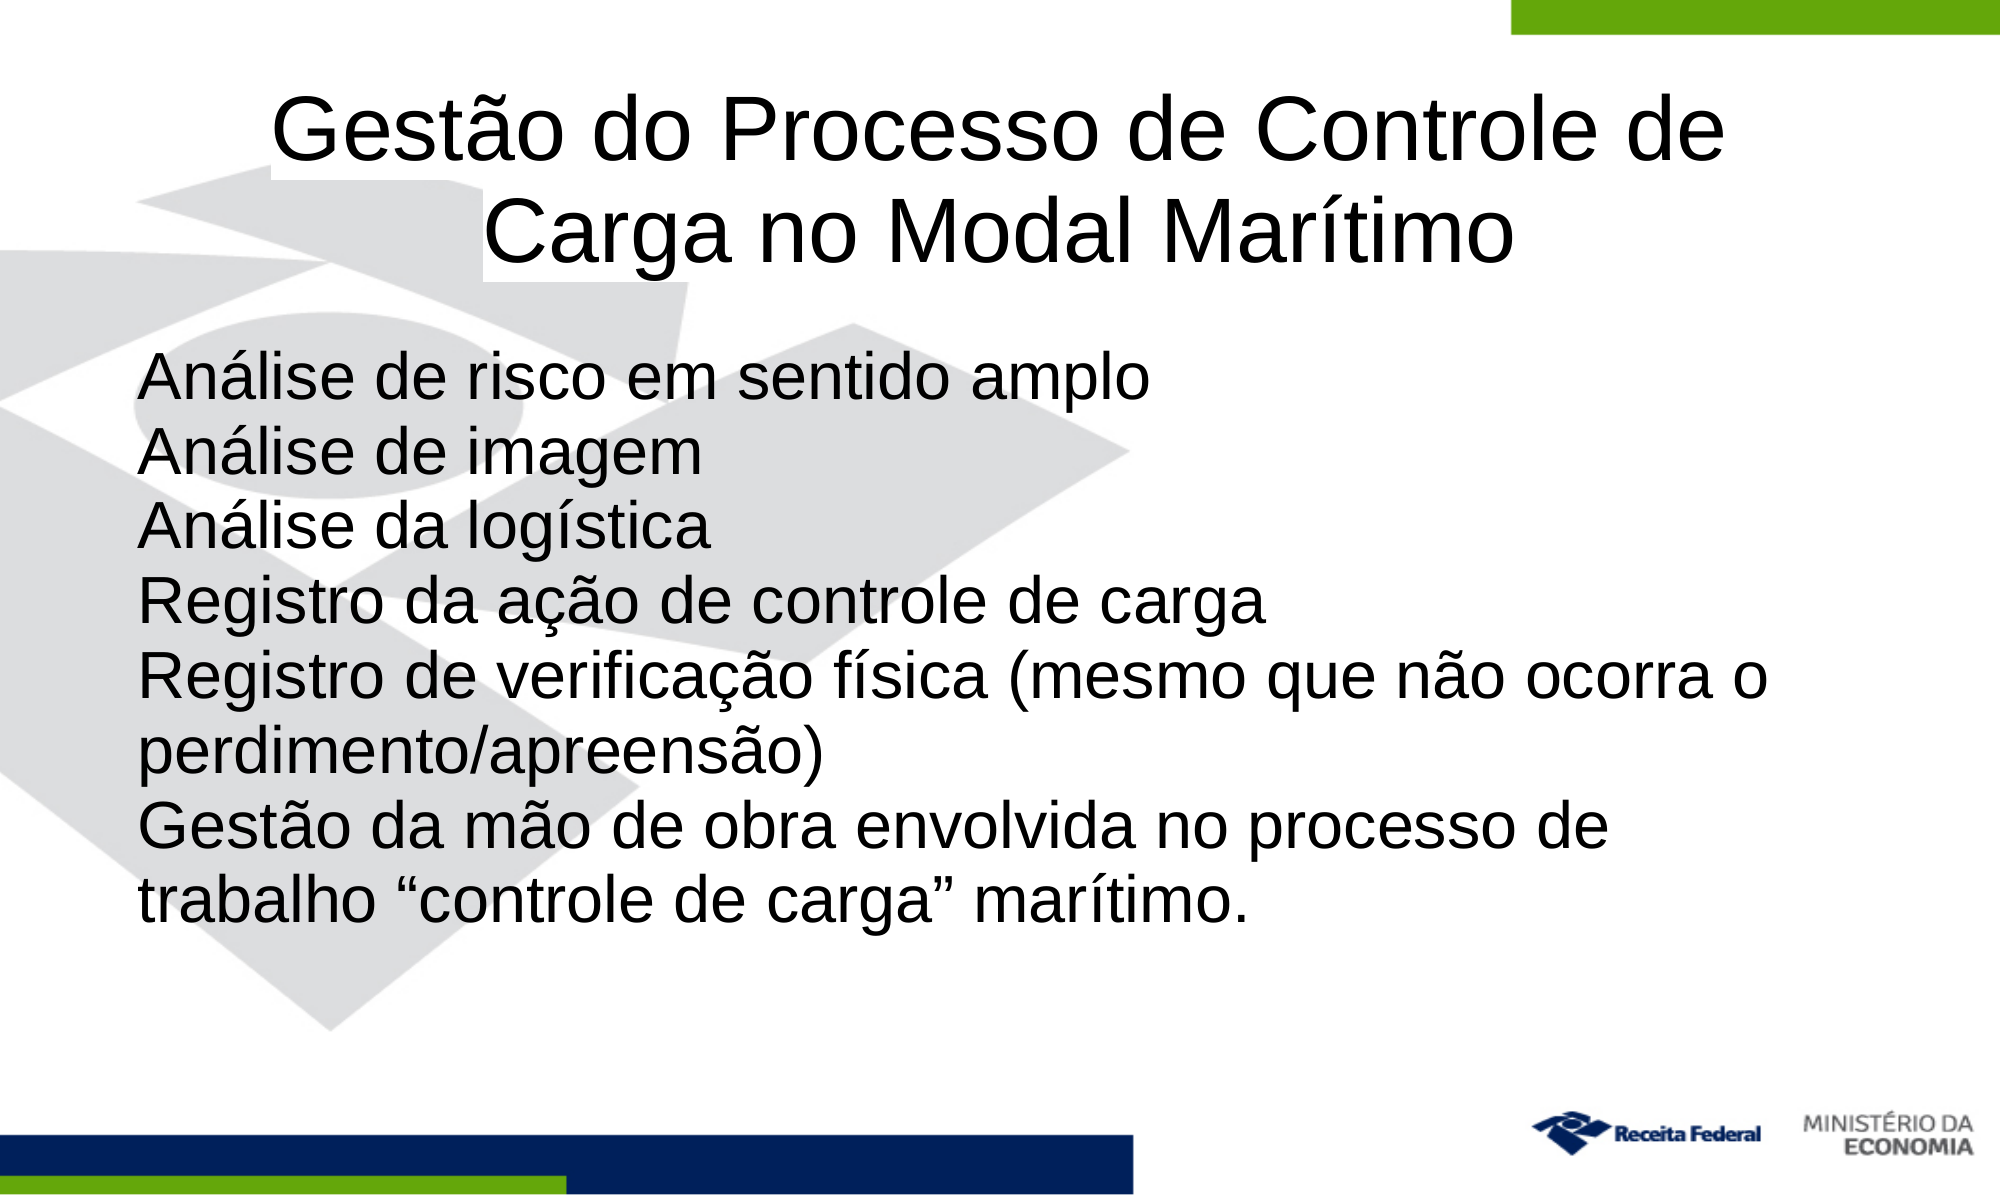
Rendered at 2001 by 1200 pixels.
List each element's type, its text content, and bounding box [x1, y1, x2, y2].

subtitle Análise de risco em sentido amplo Análise de imagem Análise da logística Registro da ação de controle de carga Registro de verificação física (mesmo que não ocorra o perdimento/apreensão) Gestão da mão de obra envolvida no processo de trabalho “controle de carga” marítimo. [137, 295, 1855, 981]
text_box [0, 0, 2000, 1195]
title Gestão do Processo de Controle de Carga no Modal Marítimo [137, 63, 1863, 296]
